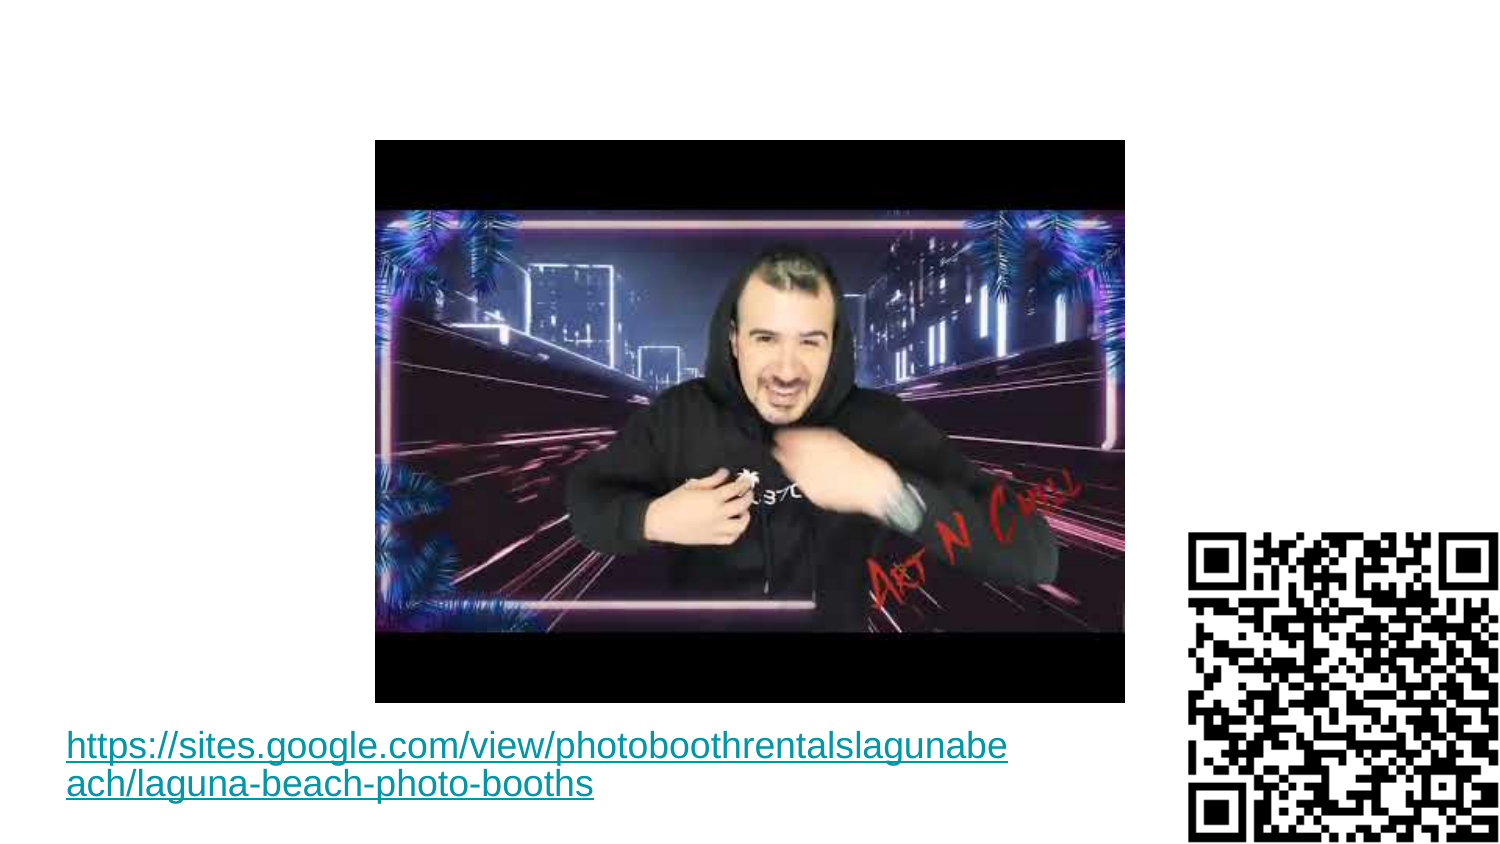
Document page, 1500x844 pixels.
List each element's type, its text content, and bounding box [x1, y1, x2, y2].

list https://sites.google.com/view/photoboothrentalslagunabeach/laguna-beach-photo-booths [51, 694, 1036, 794]
picture [375, 140, 1125, 704]
picture [1187, 531, 1500, 844]
